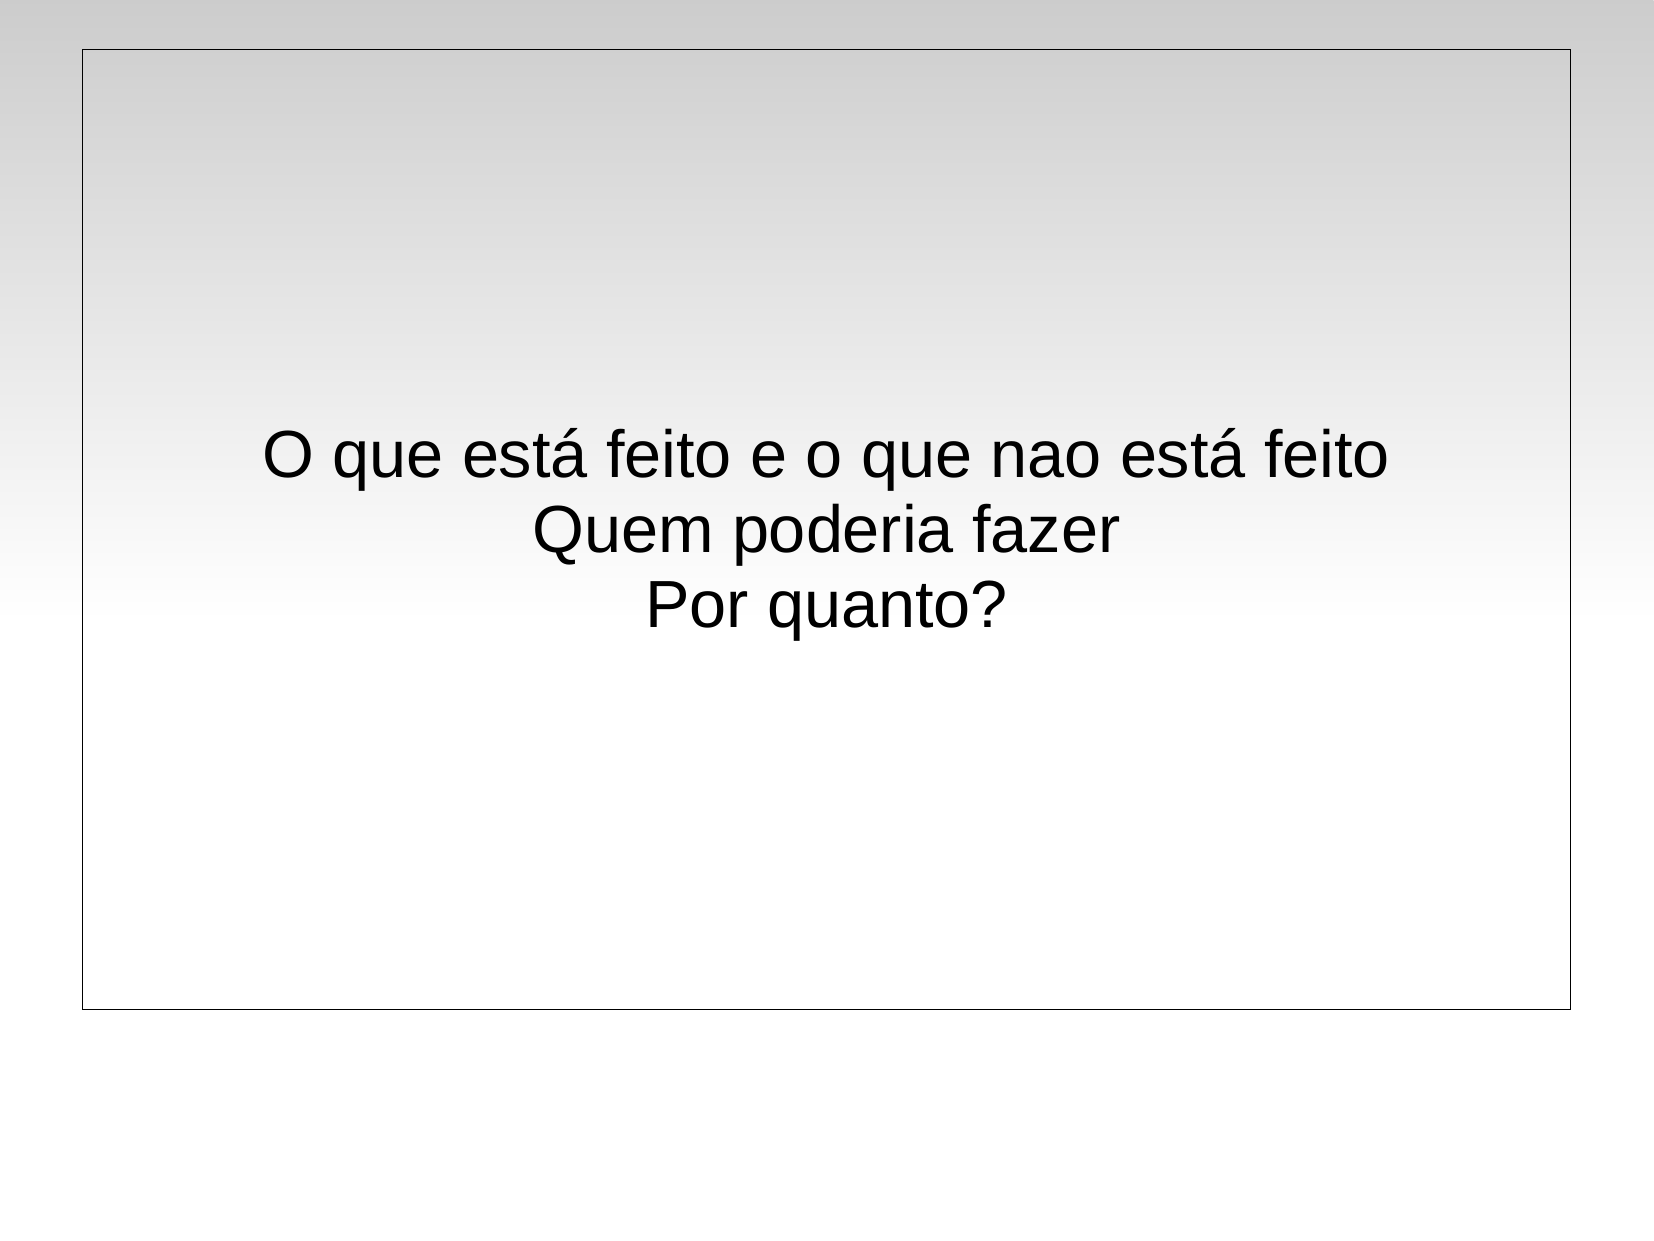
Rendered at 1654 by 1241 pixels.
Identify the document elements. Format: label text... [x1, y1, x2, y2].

subtitle O que está feito e o que nao está feito Quem poderia fazer Por quanto? [82, 49, 1571, 1010]
